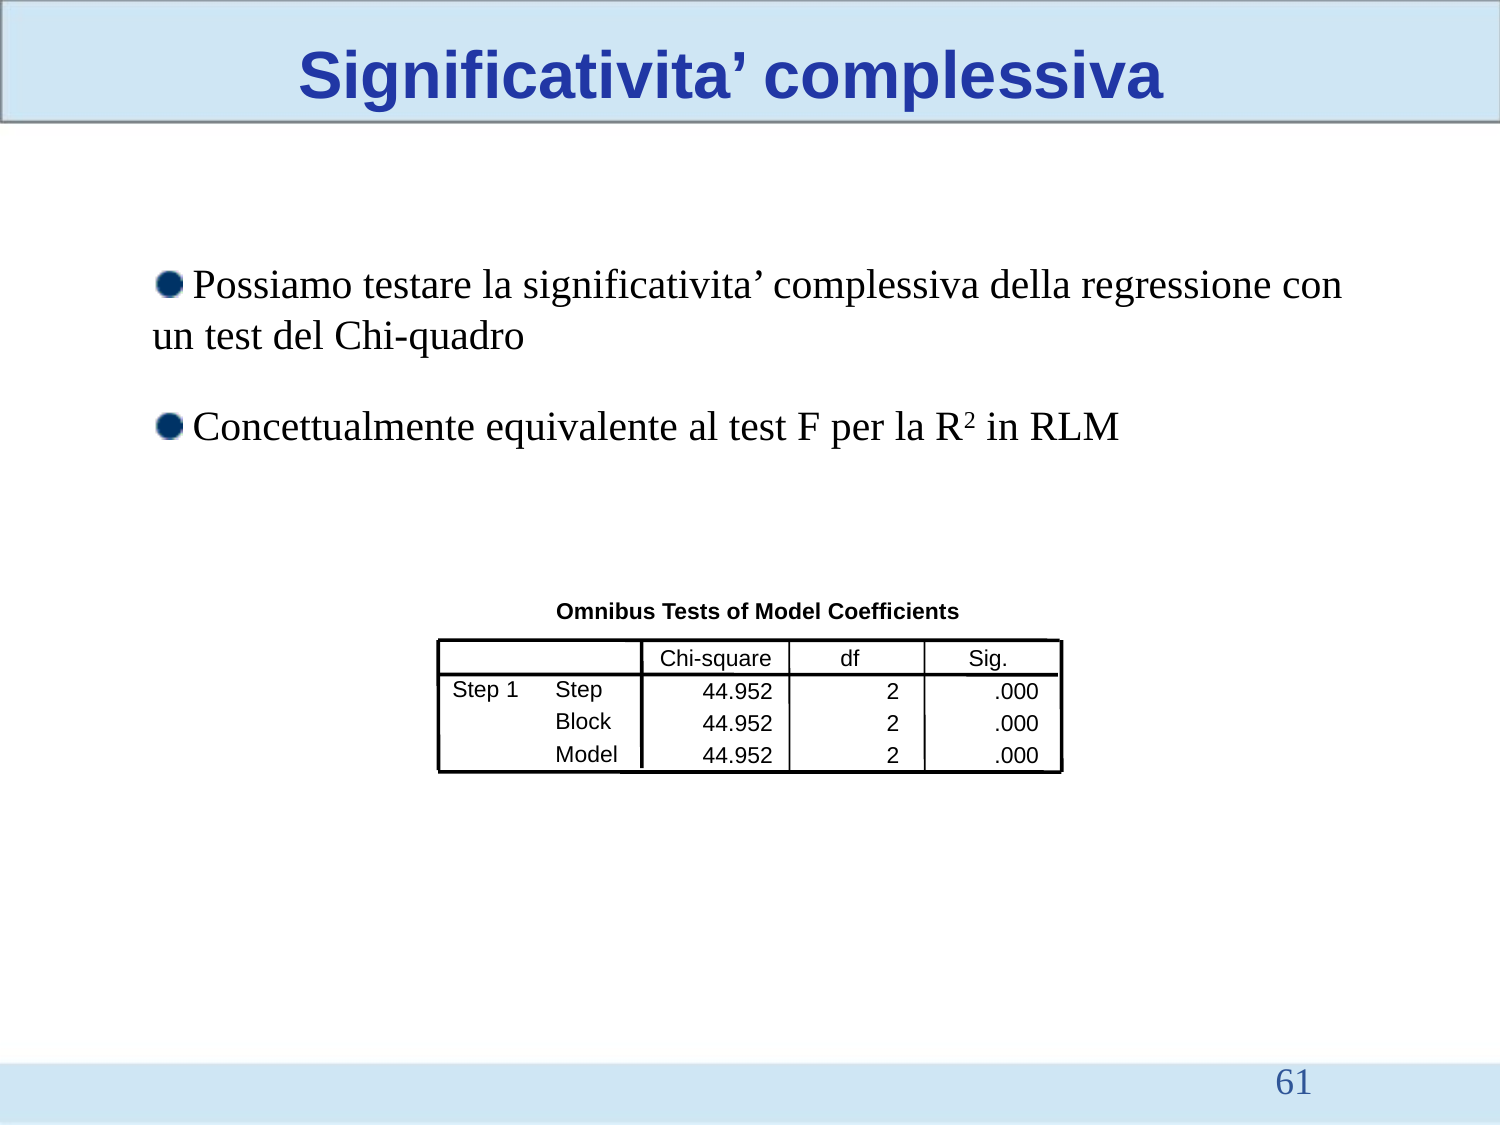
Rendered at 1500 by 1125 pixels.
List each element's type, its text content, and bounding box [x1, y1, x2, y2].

text_box Step [555, 677, 603, 702]
text_box Model [555, 739, 618, 767]
text_box .000 [994, 677, 1040, 704]
text_box Chi-square [659, 643, 773, 672]
text_box [420, 574, 1080, 791]
text_box 44.952 [702, 741, 773, 769]
text_box .000 [994, 708, 1040, 737]
text_box Omnibus Tests of Model Coefficients [556, 596, 960, 625]
text_box Step 1 [452, 677, 519, 702]
text_box 2 [886, 708, 900, 737]
text_box 2 [886, 741, 900, 769]
slide_number [1074, 1024, 1425, 1103]
text_box 2 [886, 677, 900, 704]
text_box Possiamo testare la significativita’ complessiva della regressione con un test del Chi-quadro Concettualmente equivalente al test F per la R2 in RLM [137, 249, 1363, 457]
picture [0, 0, 1500, 1125]
text_box 44.952 [702, 708, 773, 737]
text_box .000 [994, 741, 1040, 769]
text_box Sig. [968, 643, 1009, 672]
text_box df [840, 643, 860, 672]
text_box 44.952 [702, 677, 773, 704]
text_box Block [555, 707, 612, 735]
title Significativita’ complessiva [249, 37, 1213, 106]
